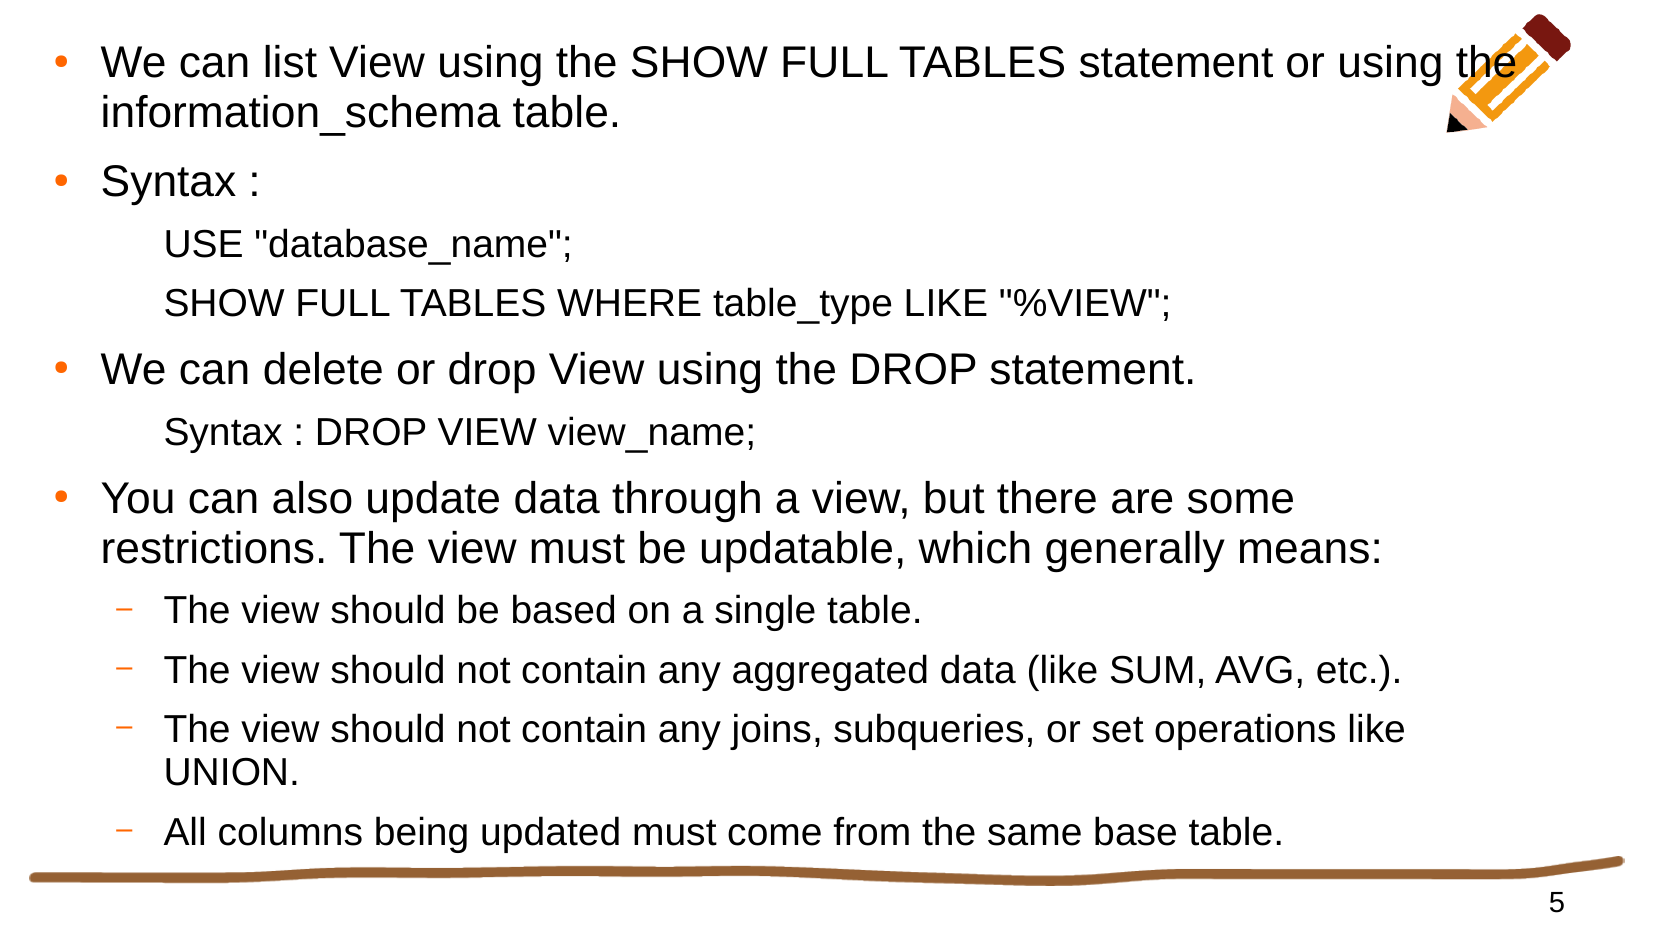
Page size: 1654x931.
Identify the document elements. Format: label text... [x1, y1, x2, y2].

picture [29, 856, 1625, 886]
list We can list View using the SHOW FULL TABLES statement or using the information_schema table. Syntax : USE "database_name"; SHOW FULL TABLES WHERE table_type LIKE "%VIEW"; We can delete or drop View using the DROP statement. Syntax : DROP VIEW view_name; You can also update data through a view, but there are some restrictions. The view must be updatable, which generally means: The view should be based on a single table. The view should not contain any aggregated data (like SUM, AVG, etc.). The view should not contain any joins, subqueries, or set operations like UNION. All columns being updated must come from the same base table. [37, 37, 1524, 857]
picture [1446, 14, 1571, 133]
